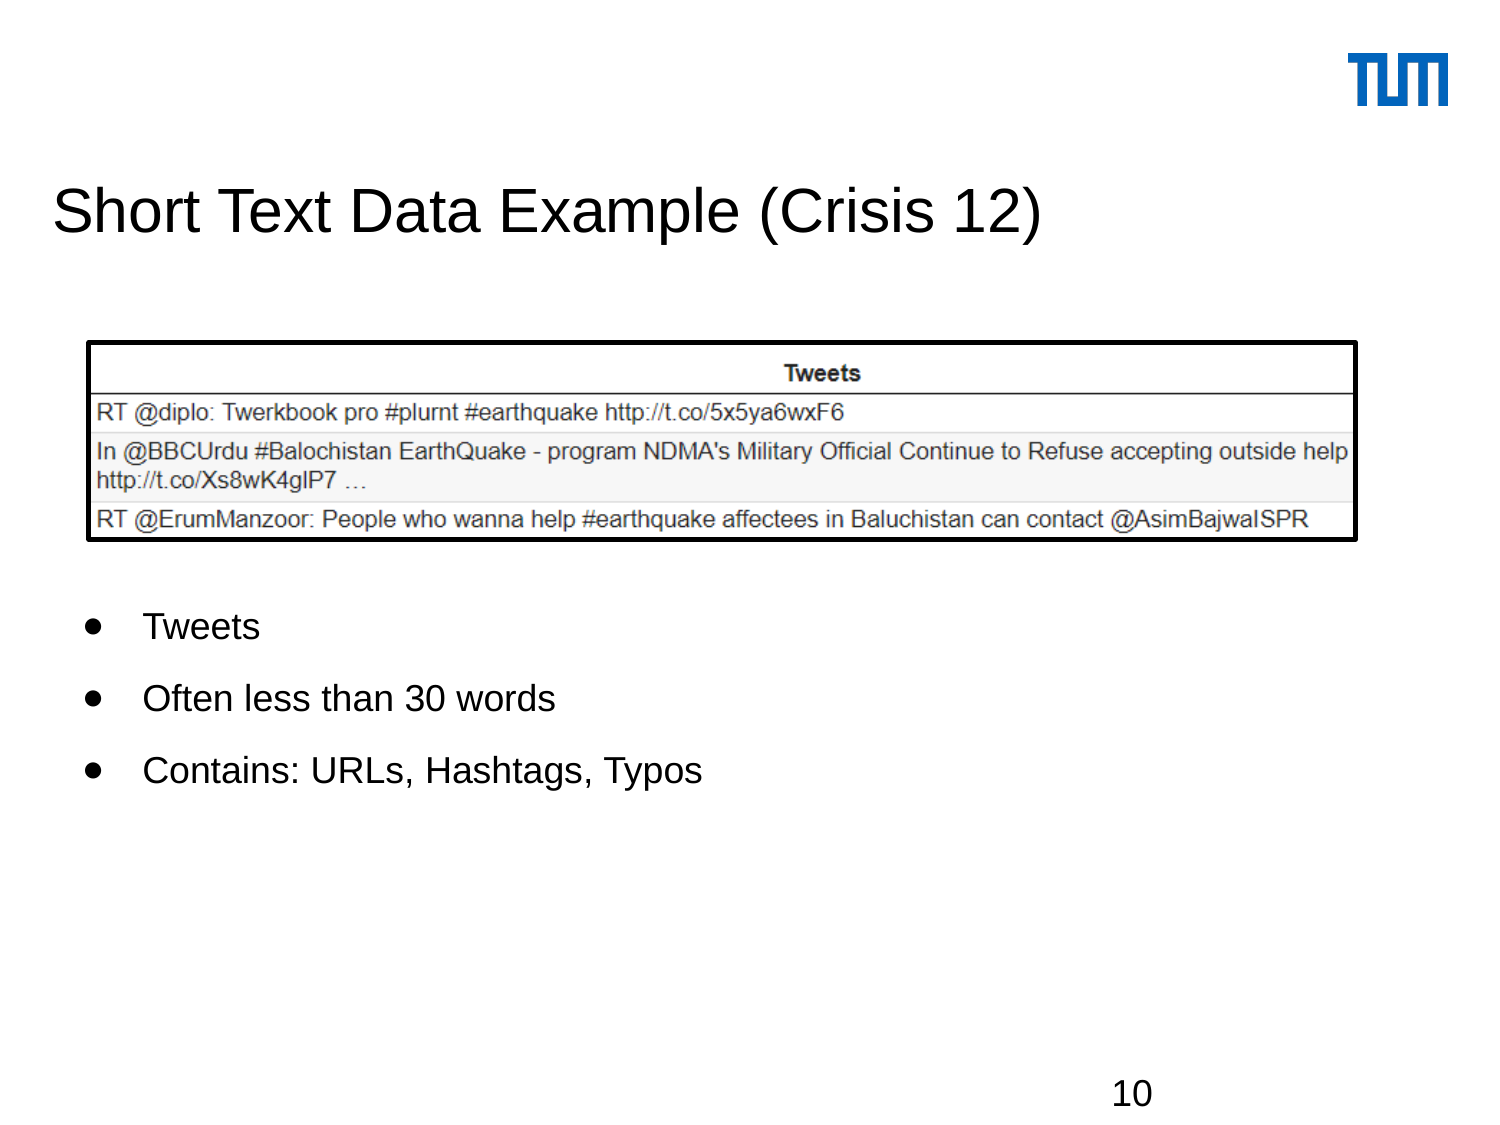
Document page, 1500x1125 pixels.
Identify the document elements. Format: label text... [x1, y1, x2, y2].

text_box Short Text Data Example (Crisis 12) [52, 165, 1449, 233]
text_box <number> [1111, 1061, 1448, 1122]
picture [1348, 53, 1448, 106]
picture [91, 344, 1354, 538]
text_box Tweets Often less than 30 words Contains: URLs, Hashtags, Typos [52, 587, 803, 799]
